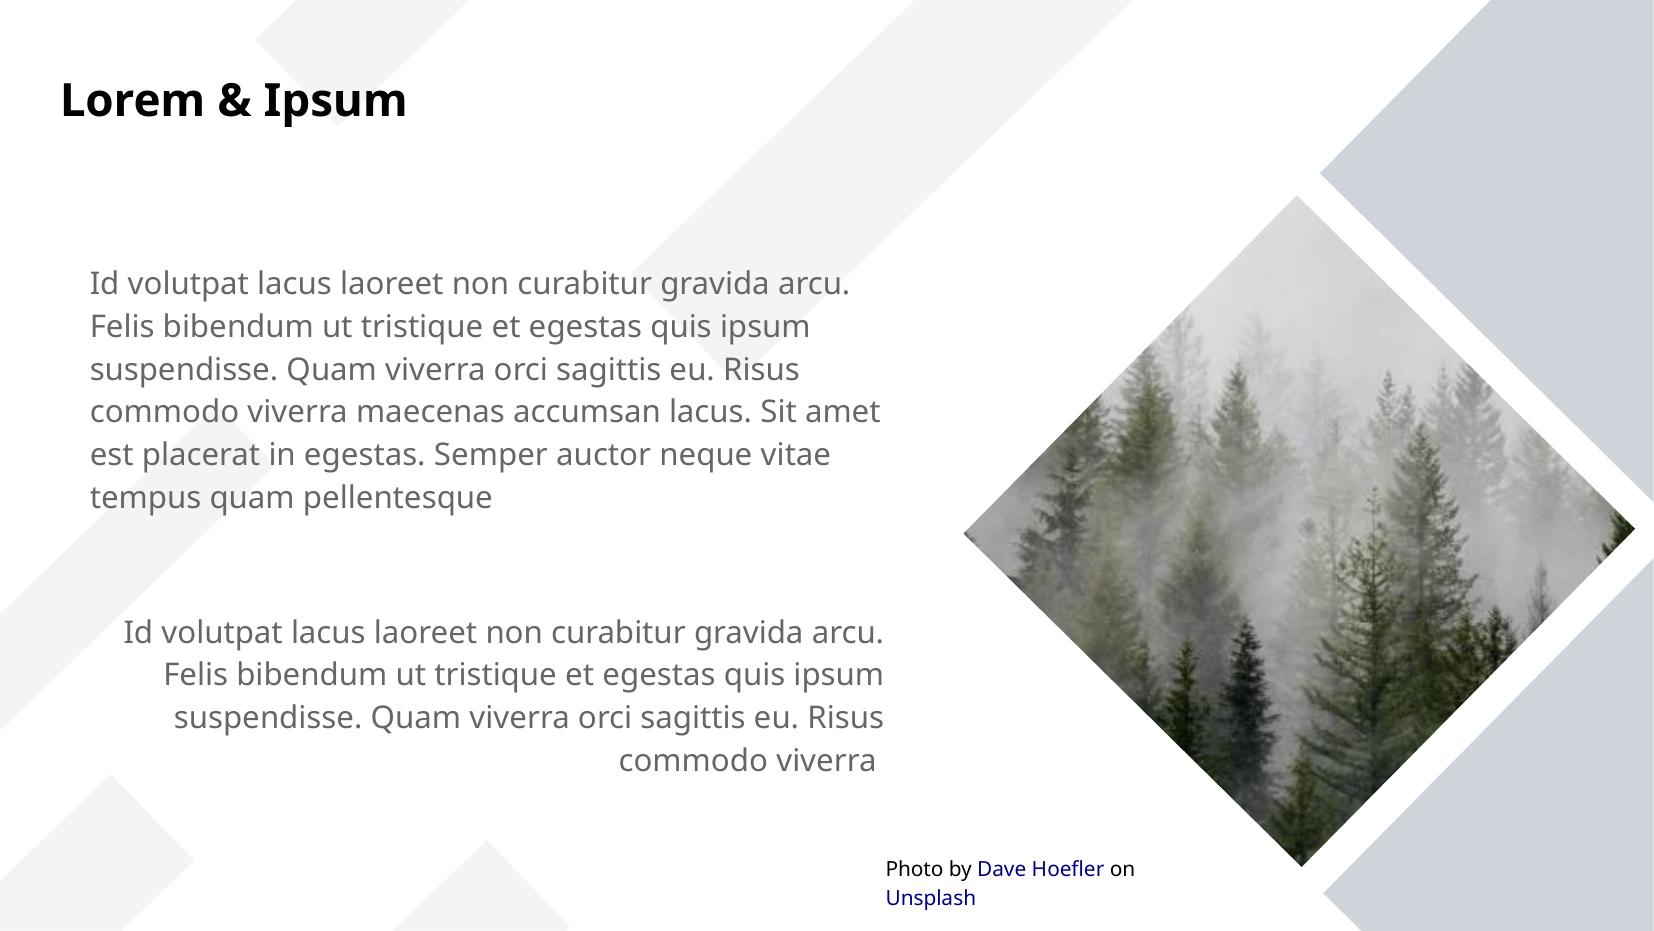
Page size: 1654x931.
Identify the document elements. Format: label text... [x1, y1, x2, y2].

text_box Lorem & Ipsum [45, 60, 631, 138]
text_box Id volutpat lacus laoreet non curabitur gravida arcu. Felis bibendum ut tristique et egestas quis ipsum suspendisse. Quam viverra orci sagittis eu. Risus commodo viverra maecenas accumsan lacus. Sit amet est placerat in egestas. Semper auctor neque vitae tempus quam pellentesque [75, 253, 916, 526]
text_box Id volutpat lacus laoreet non curabitur gravida arcu. Felis bibendum ut tristique et egestas quis ipsum suspendisse. Quam viverra orci sagittis eu. Risus commodo viverra [60, 602, 901, 789]
text_box Photo by Dave Hoefler on Unsplash [870, 846, 1231, 911]
text_box [963, 195, 1636, 867]
